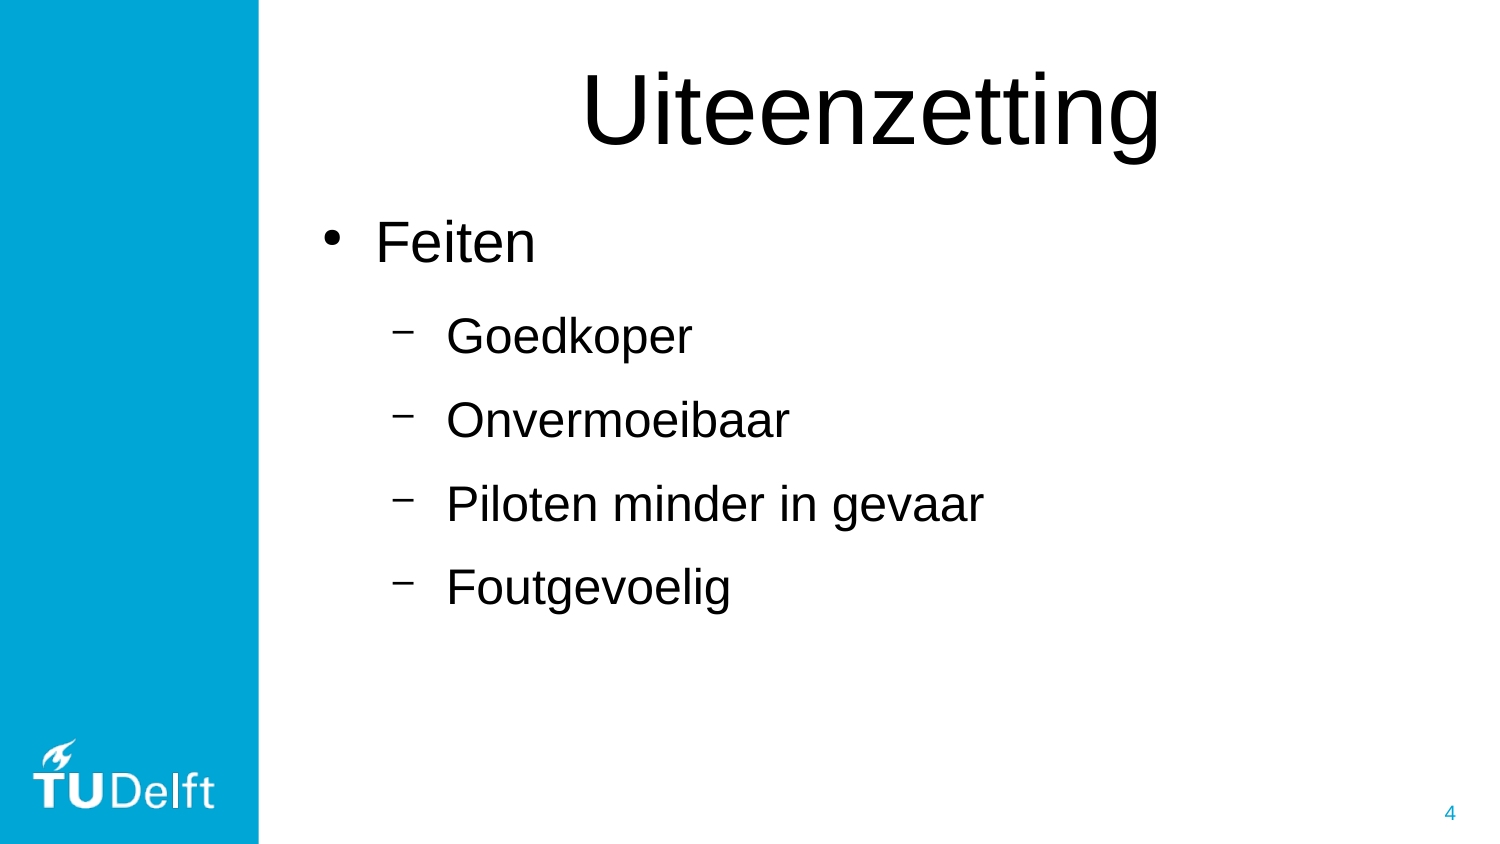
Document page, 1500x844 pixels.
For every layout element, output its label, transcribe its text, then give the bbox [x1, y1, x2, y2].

title Uiteenzetting [289, 33, 1455, 175]
list Feiten Goedkoper Onvermoeibaar Piloten minder in gevaar Foutgevoelig [289, 196, 1455, 769]
